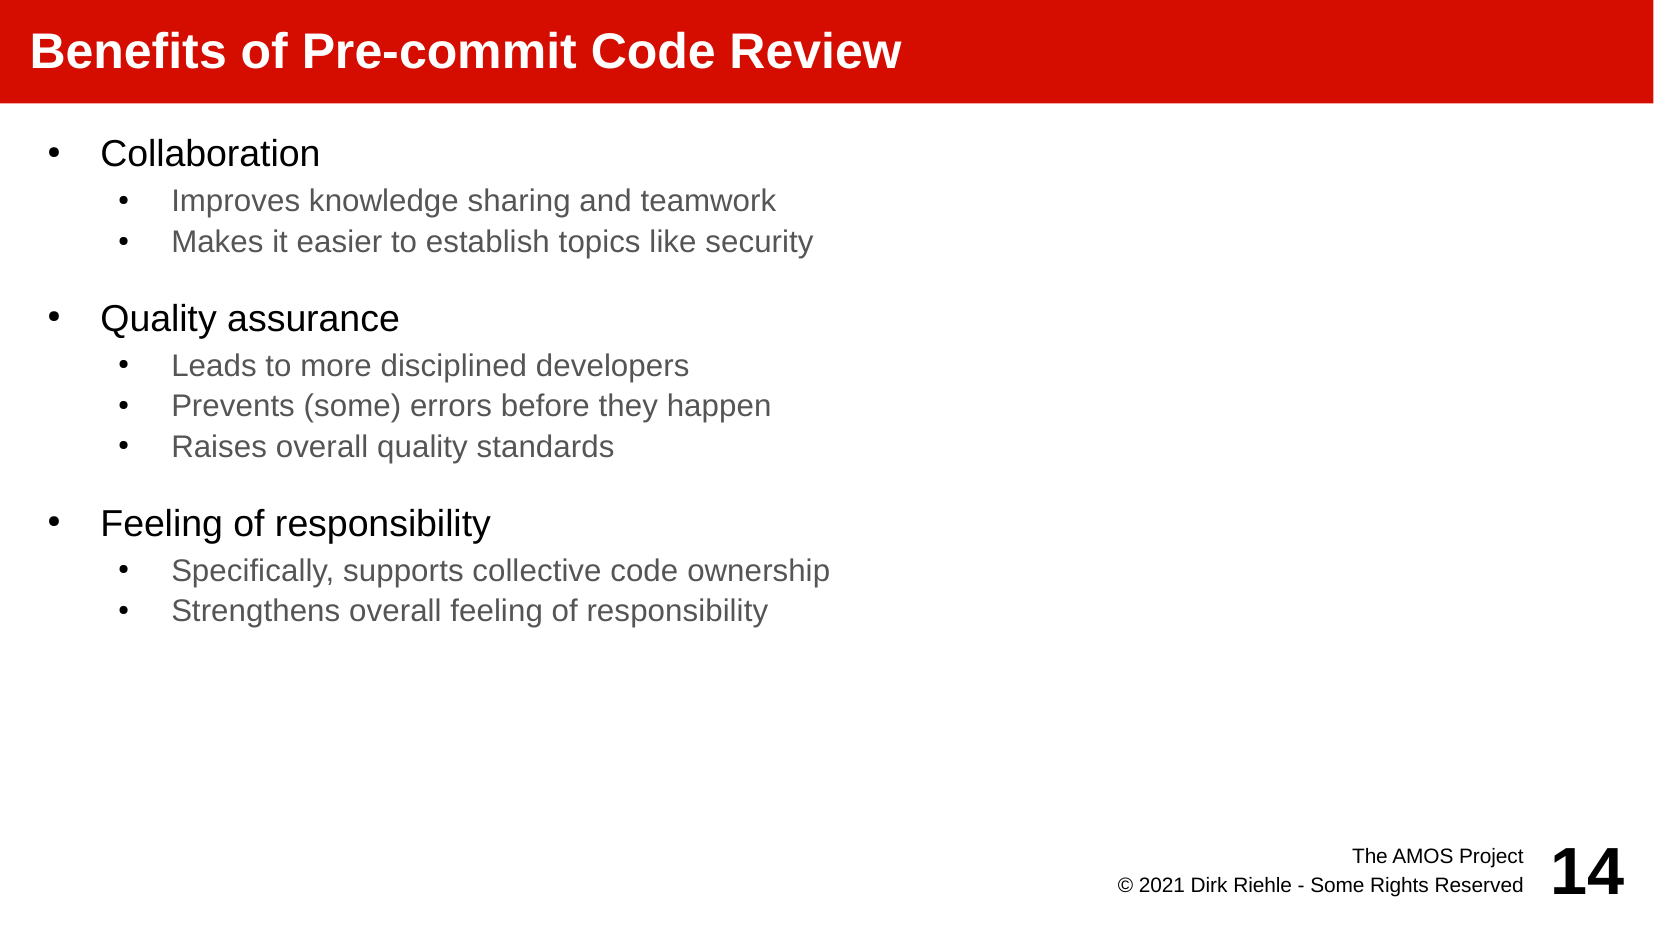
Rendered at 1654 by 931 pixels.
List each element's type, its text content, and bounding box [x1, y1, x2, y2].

list Collaboration Improves knowledge sharing and teamwork Makes it easier to establish topics like security Quality assurance Leads to more disciplined developers Prevents (some) errors before they happen Raises overall quality standards Feeling of responsibility Specifically, supports collective code ownership Strengthens overall feeling of responsibility [29, 132, 1625, 813]
title Benefits of Pre-commit Code Review [0, 0, 1654, 104]
